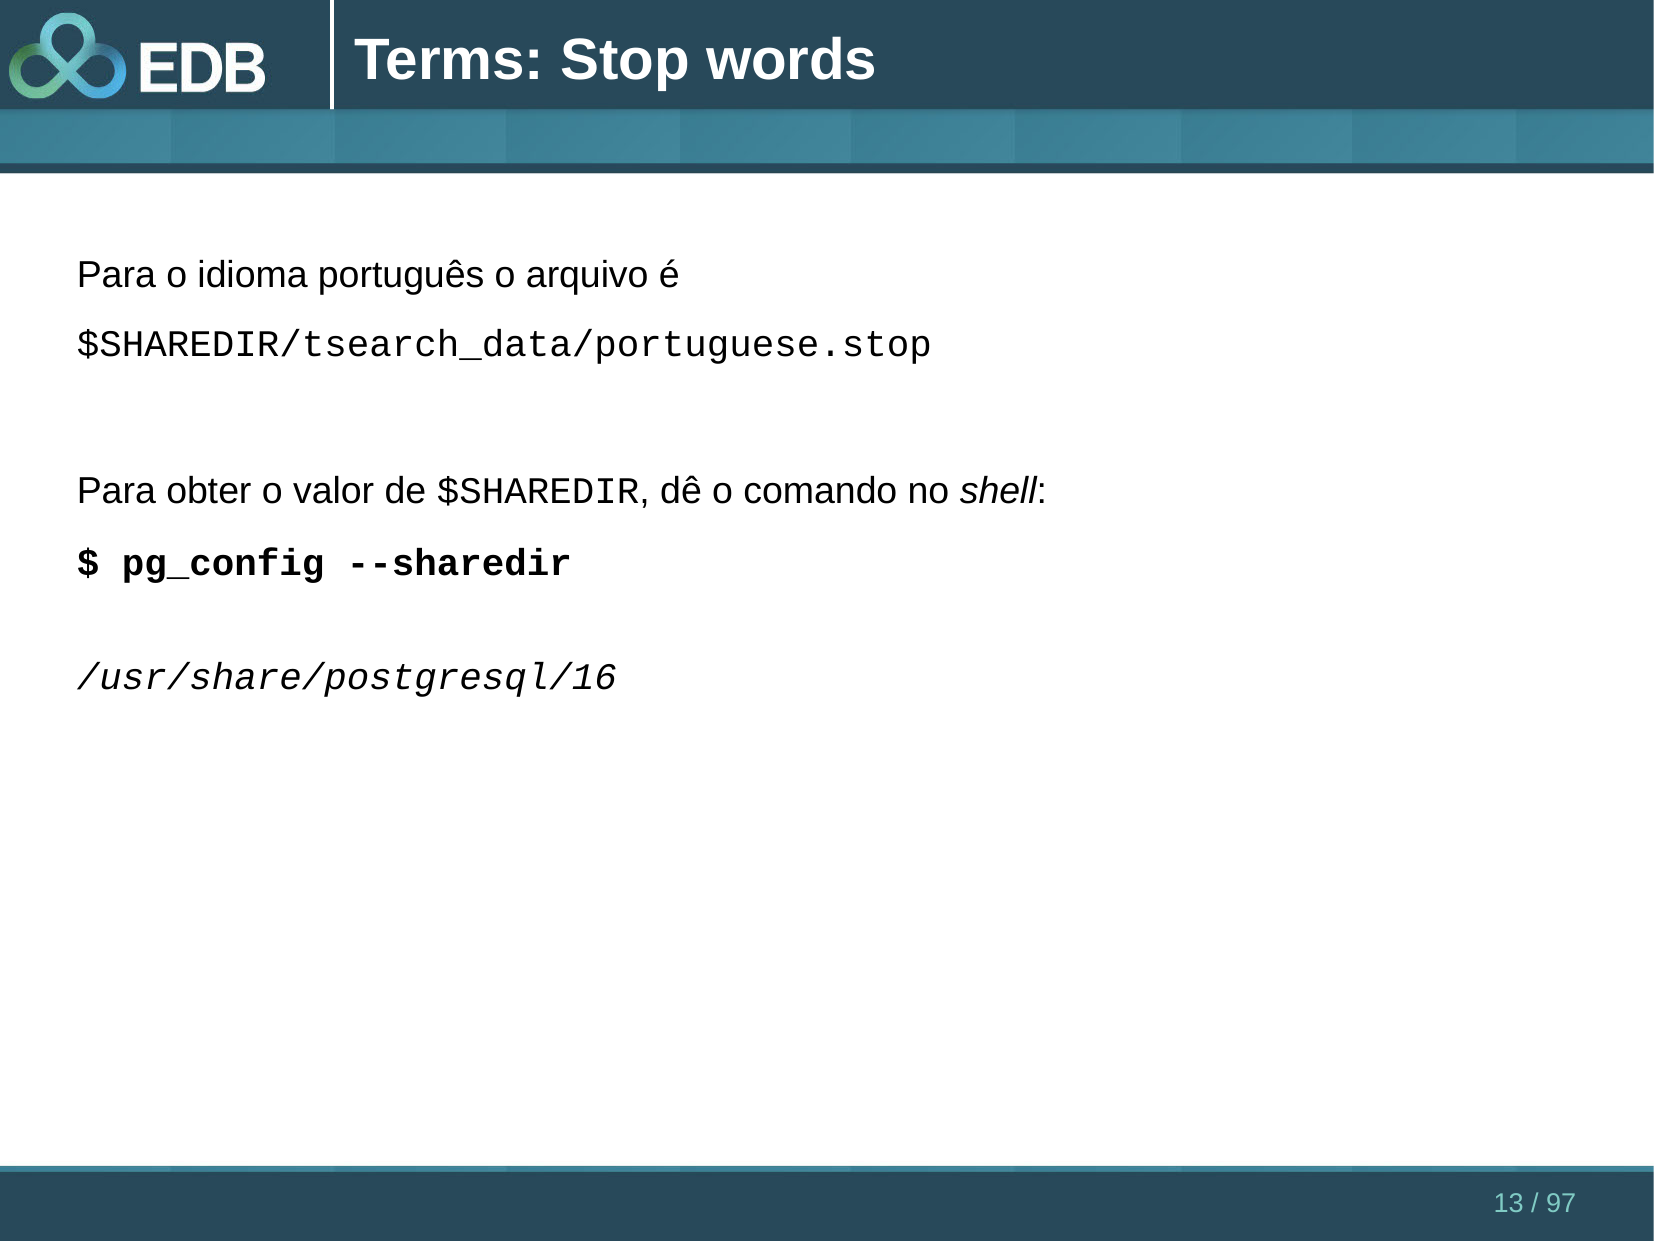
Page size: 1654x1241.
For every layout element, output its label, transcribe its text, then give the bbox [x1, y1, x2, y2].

title Terms: Stop words [354, 26, 1595, 92]
list Para o idioma português o arquivo é $SHAREDIR/tsearch_data/portuguese.stop Para obter o valor de $SHAREDIR, dê o comando no shell: $ pg_config --sharedir /usr/share/postgresql/16 [76, 253, 1565, 701]
picture [0, 0, 1654, 1241]
